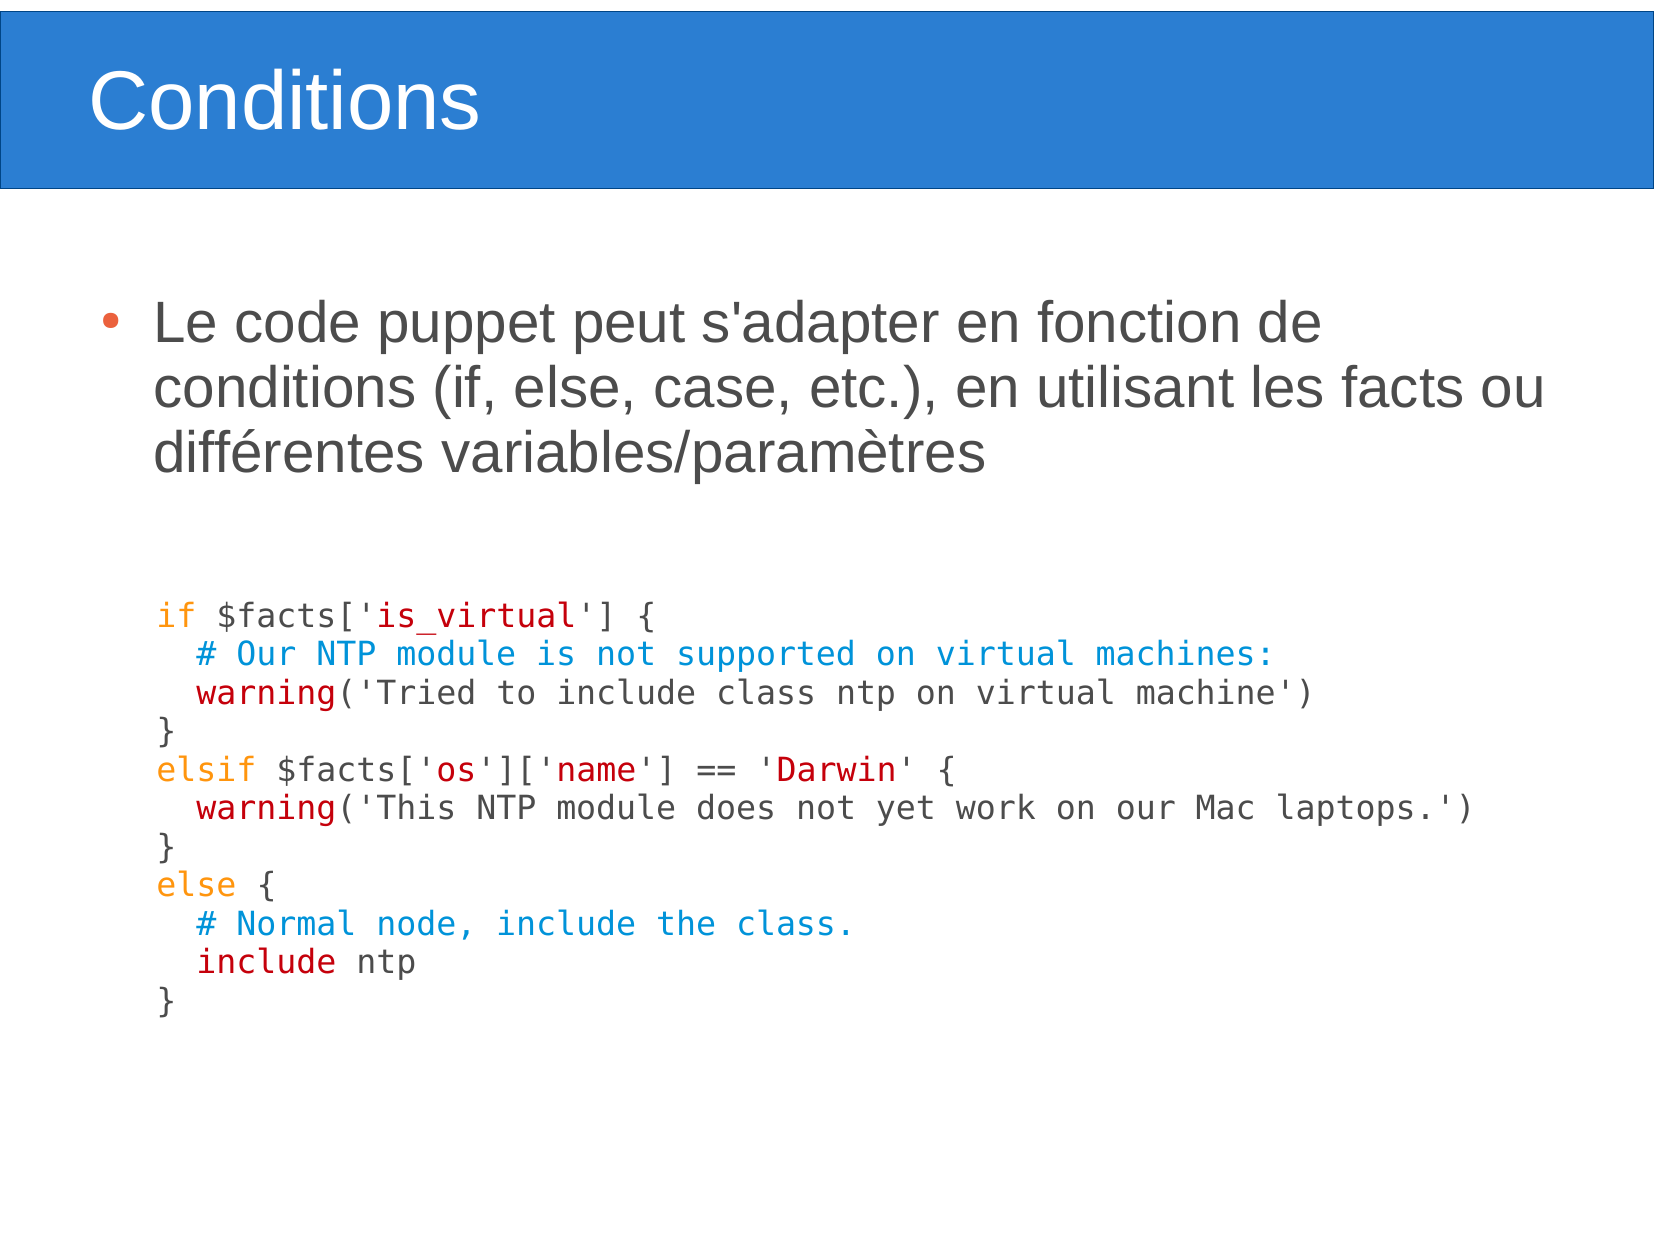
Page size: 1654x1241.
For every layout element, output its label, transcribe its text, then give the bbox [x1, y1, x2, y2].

title Conditions [0, 11, 1654, 189]
list Le code puppet peut s'adapter en fonction de conditions (if, else, case, etc.), en utilisant les facts ou différentes variables/paramètres [82, 290, 1571, 544]
text_box if $facts['is_virtual'] { # Our NTP module is not supported on virtual machines: warning('Tried to include class ntp on virtual machine') } elsif $facts['os']['name'] == 'Darwin' { warning('This NTP module does not yet work on our Mac laptops.') } else { # Normal node, include the class. include ntp } [141, 578, 1630, 1028]
